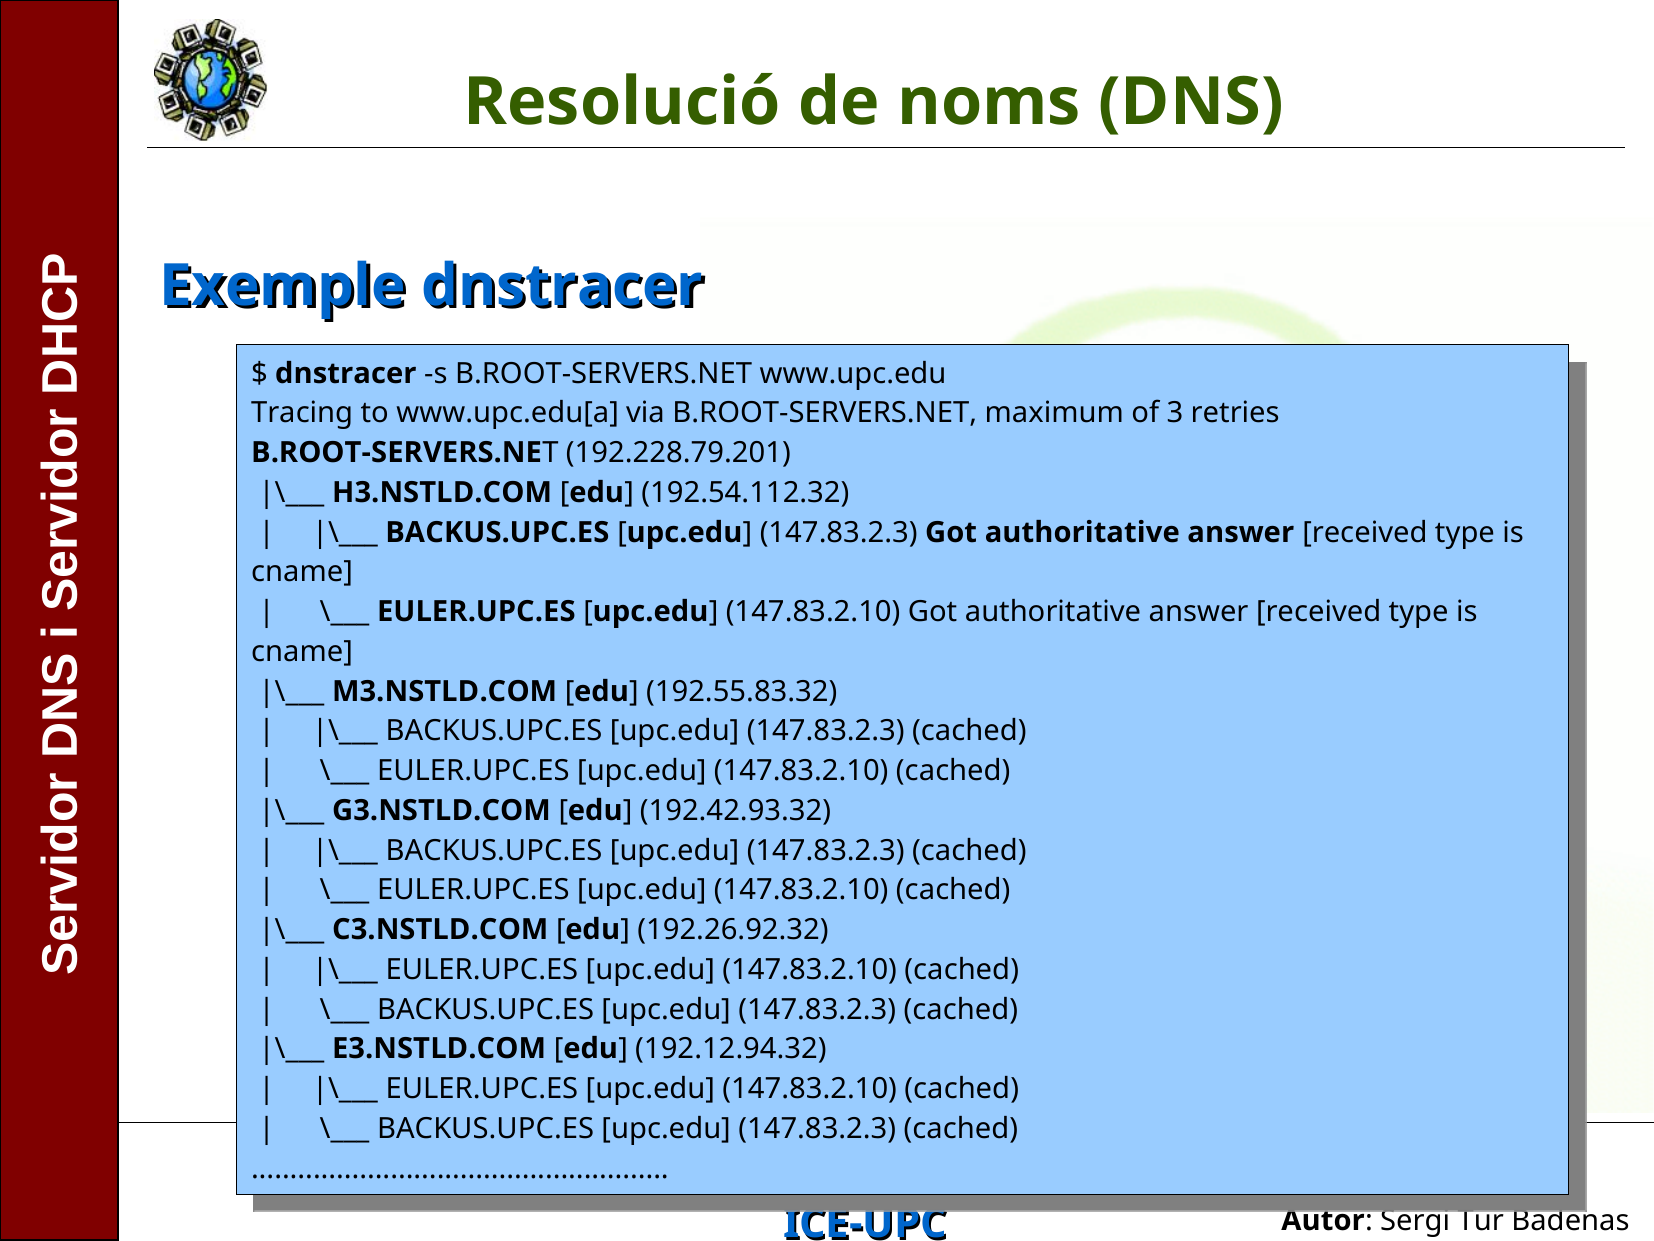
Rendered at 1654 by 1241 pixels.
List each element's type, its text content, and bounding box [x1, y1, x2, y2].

list Exemple dnstracer [141, 242, 1630, 1093]
title Resolució de noms (DNS) [129, 49, 1619, 148]
text_box $ dnstracer -s B.ROOT-SERVERS.NET www.upc.edu Tracing to www.upc.edu[a] via B.ROOT-SERVERS.NET, maximum of 3 retries B.ROOT-SERVERS.NET (192.228.79.201) |\___ H3.NSTLD.COM [edu] (192.54.112.32) | |\___ BACKUS.UPC.ES [upc.edu] (147.83.2.3) Got authoritative answer [received type is cname] | \___ EULER.UPC.ES [upc.edu] (147.83.2.10) Got authoritative answer [received type is cname] |\___ M3.NSTLD.COM [edu] (192.55.83.32) | |\___ BACKUS.UPC.ES [upc.edu] (147.83.2.3) (cached) | \___ EULER.UPC.ES [upc.edu] (147.83.2.10) (cached) |\___ G3.NSTLD.COM [edu] (192.42.93.32) | |\___ BACKUS.UPC.ES [upc.edu] (147.83.2.3) (cached) | \___ EULER.UPC.ES [upc.edu] (147.83.2.10) (cached) |\___ C3.NSTLD.COM [edu] (192.26.92.32) | |\___ EULER.UPC.ES [upc.edu] (147.83.2.10) (cached) | \___ BACKUS.UPC.ES [upc.edu] (147.83.2.3) (cached) |\___ E3.NSTLD.COM [edu] (192.12.94.32) | |\___ EULER.UPC.ES [upc.edu] (147.83.2.10) (cached) | \___ BACKUS.UPC.ES [upc.edu] (147.83.2.3) (cached) ...................................................... [236, 344, 1569, 1052]
picture [154, 19, 268, 49]
picture [700, 217, 1654, 1113]
